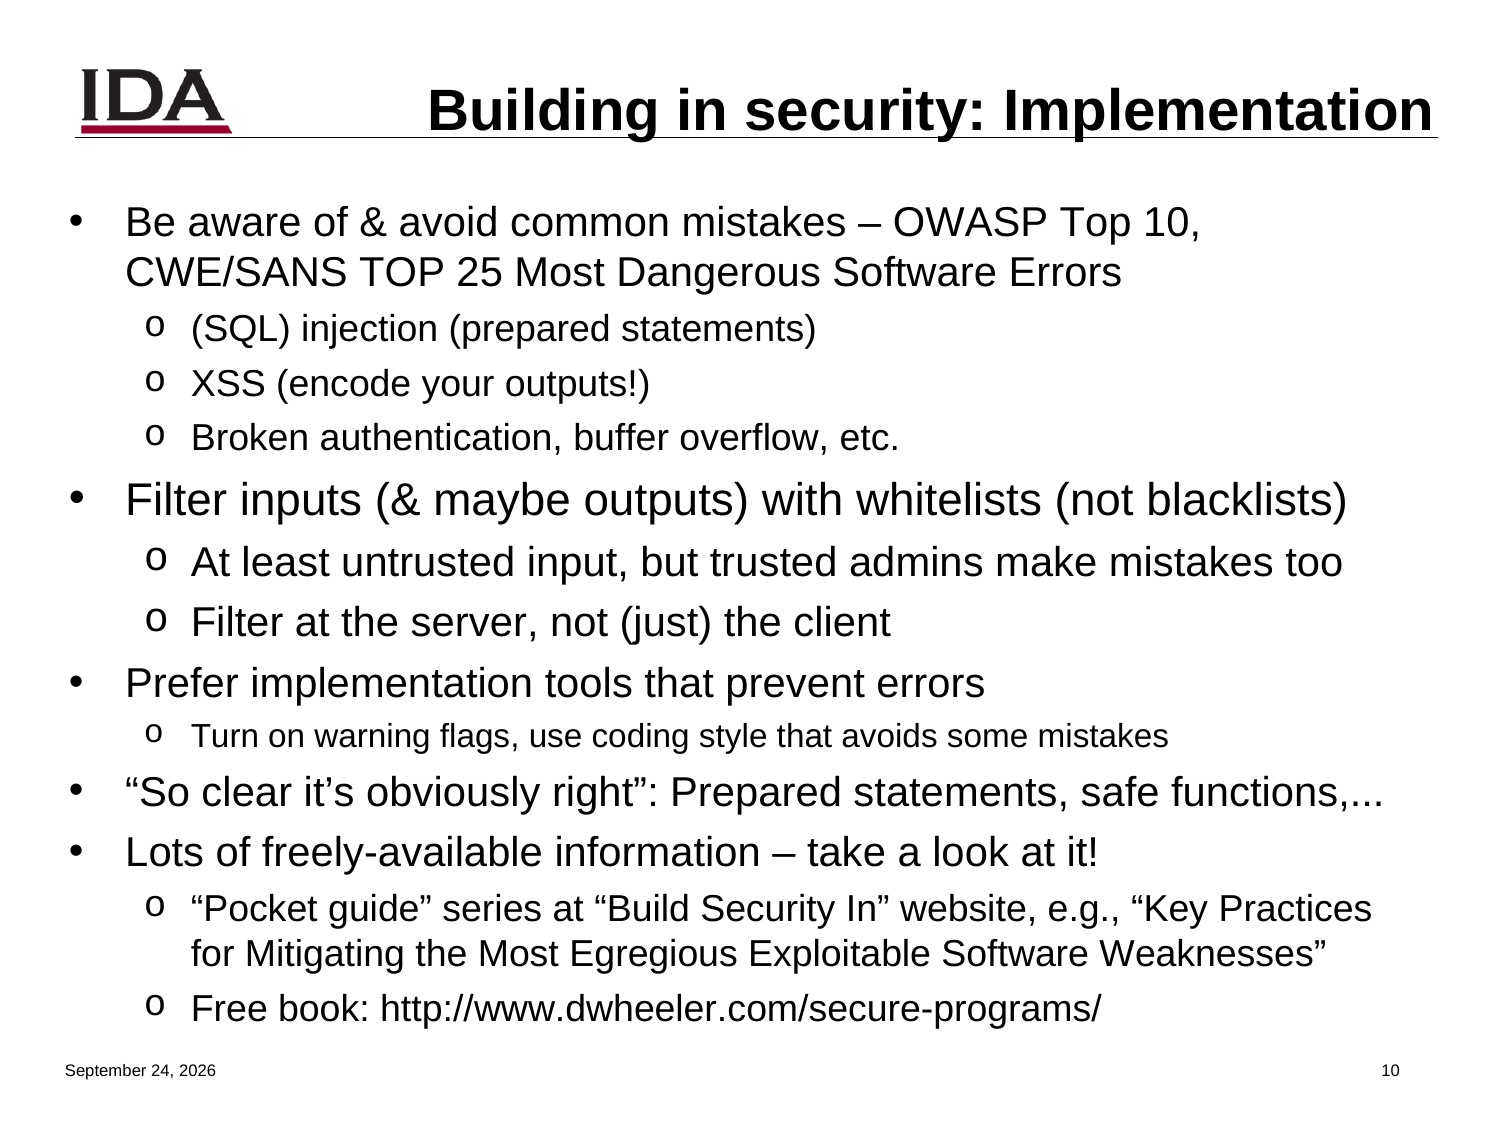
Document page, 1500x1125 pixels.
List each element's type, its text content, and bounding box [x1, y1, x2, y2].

text_box November 9, 2011 [49, 1012, 363, 1088]
title Building in security: Implementation [374, 0, 1450, 150]
text_box <number> [1102, 1012, 1415, 1088]
picture [77, 65, 233, 138]
list Be aware of & avoid common mistakes – OWASP Top 10, CWE/SANS TOP 25 Most Dangerous Software Errors (SQL) injection (prepared statements) XSS (encode your outputs!) Broken authentication, buffer overflow, etc. Filter inputs (& maybe outputs) with whitelists (not blacklists) At least untrusted input, but trusted admins make mistakes too Filter at the server, not (just) the client Prefer implementation tools that prevent errors Turn on warning flags, use coding style that avoids some mistakes “So clear it’s obviously right”: Prepared statements, safe functions,... Lots of freely-available information – take a look at it! “Pocket guide” series at “Build Security In” website, e.g., “Key Practices for Mitigating the Most Egregious Exploitable Software Weaknesses” Free book: http://www.dwheeler.com/secure-programs/ [53, 187, 1401, 1037]
